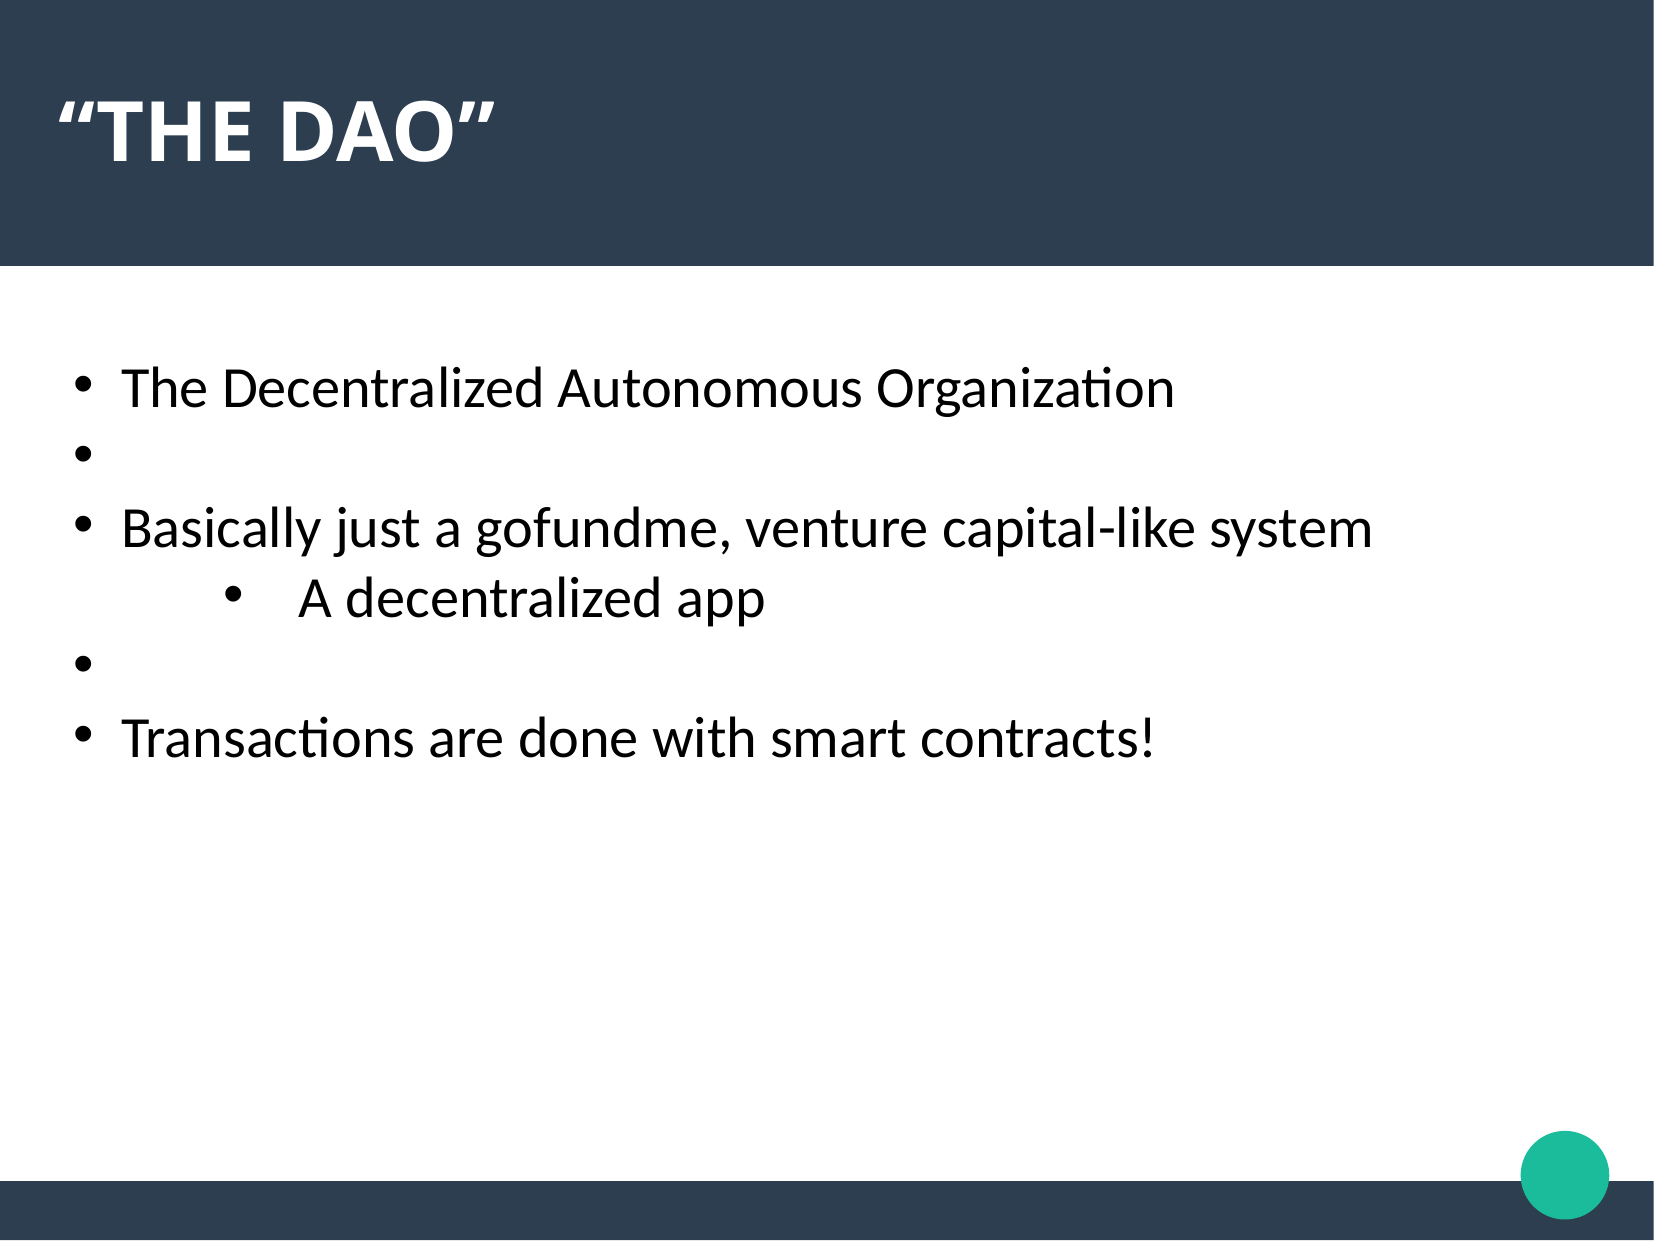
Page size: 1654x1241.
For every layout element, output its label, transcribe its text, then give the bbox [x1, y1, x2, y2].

title “THE DAO” [59, 49, 1595, 207]
text_box The Decentralized Autonomous Organization Basically just a gofundme, venture capital-like system A decentralized app Transactions are done with smart contracts! [59, 341, 1554, 781]
